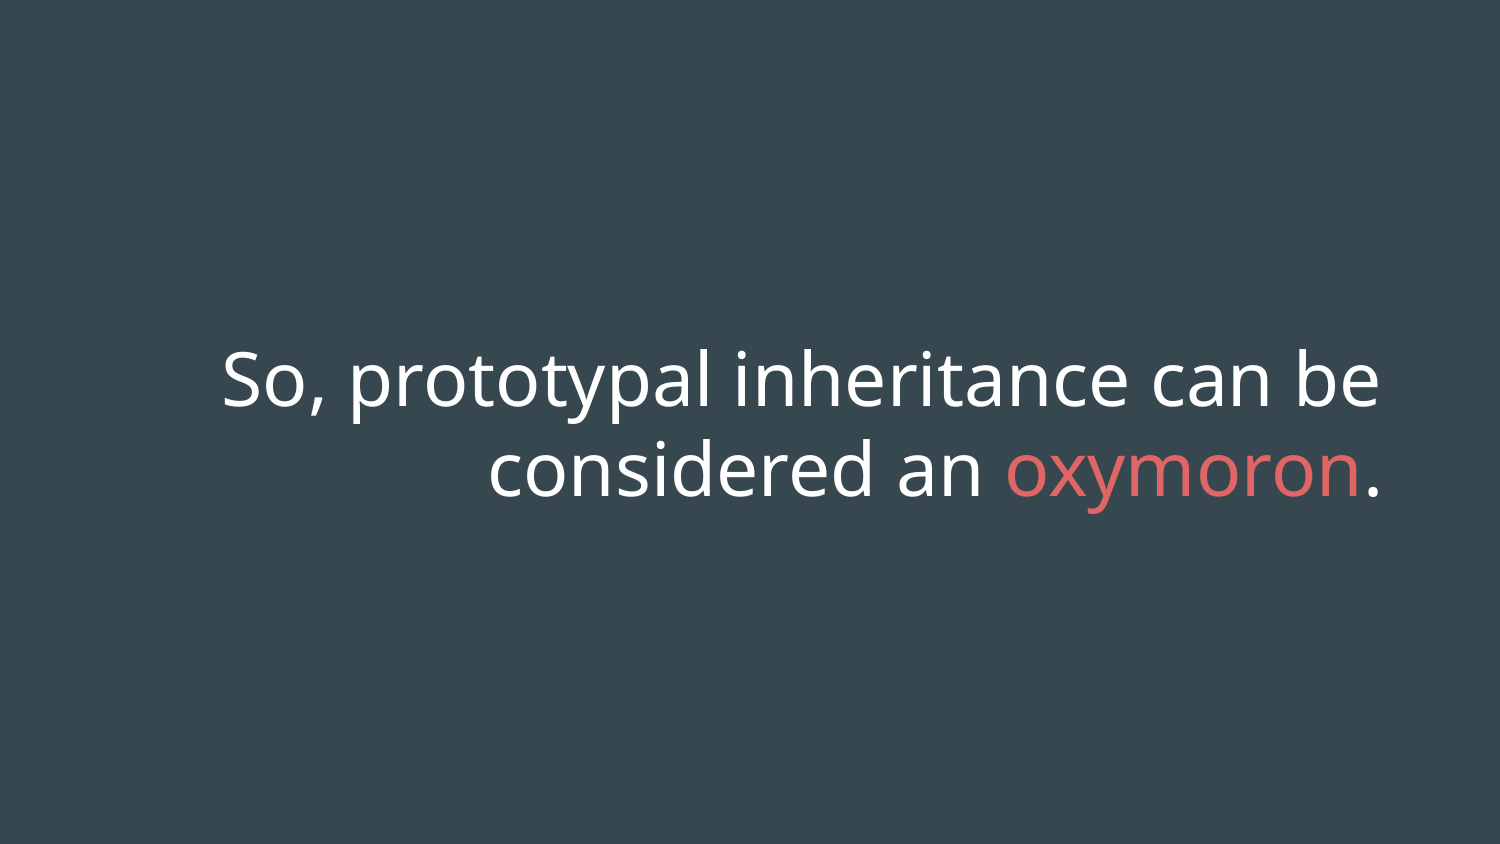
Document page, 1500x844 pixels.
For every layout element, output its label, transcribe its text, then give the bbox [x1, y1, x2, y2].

title So, prototypal inheritance can be considered an oxymoron. [110, 351, 1399, 493]
